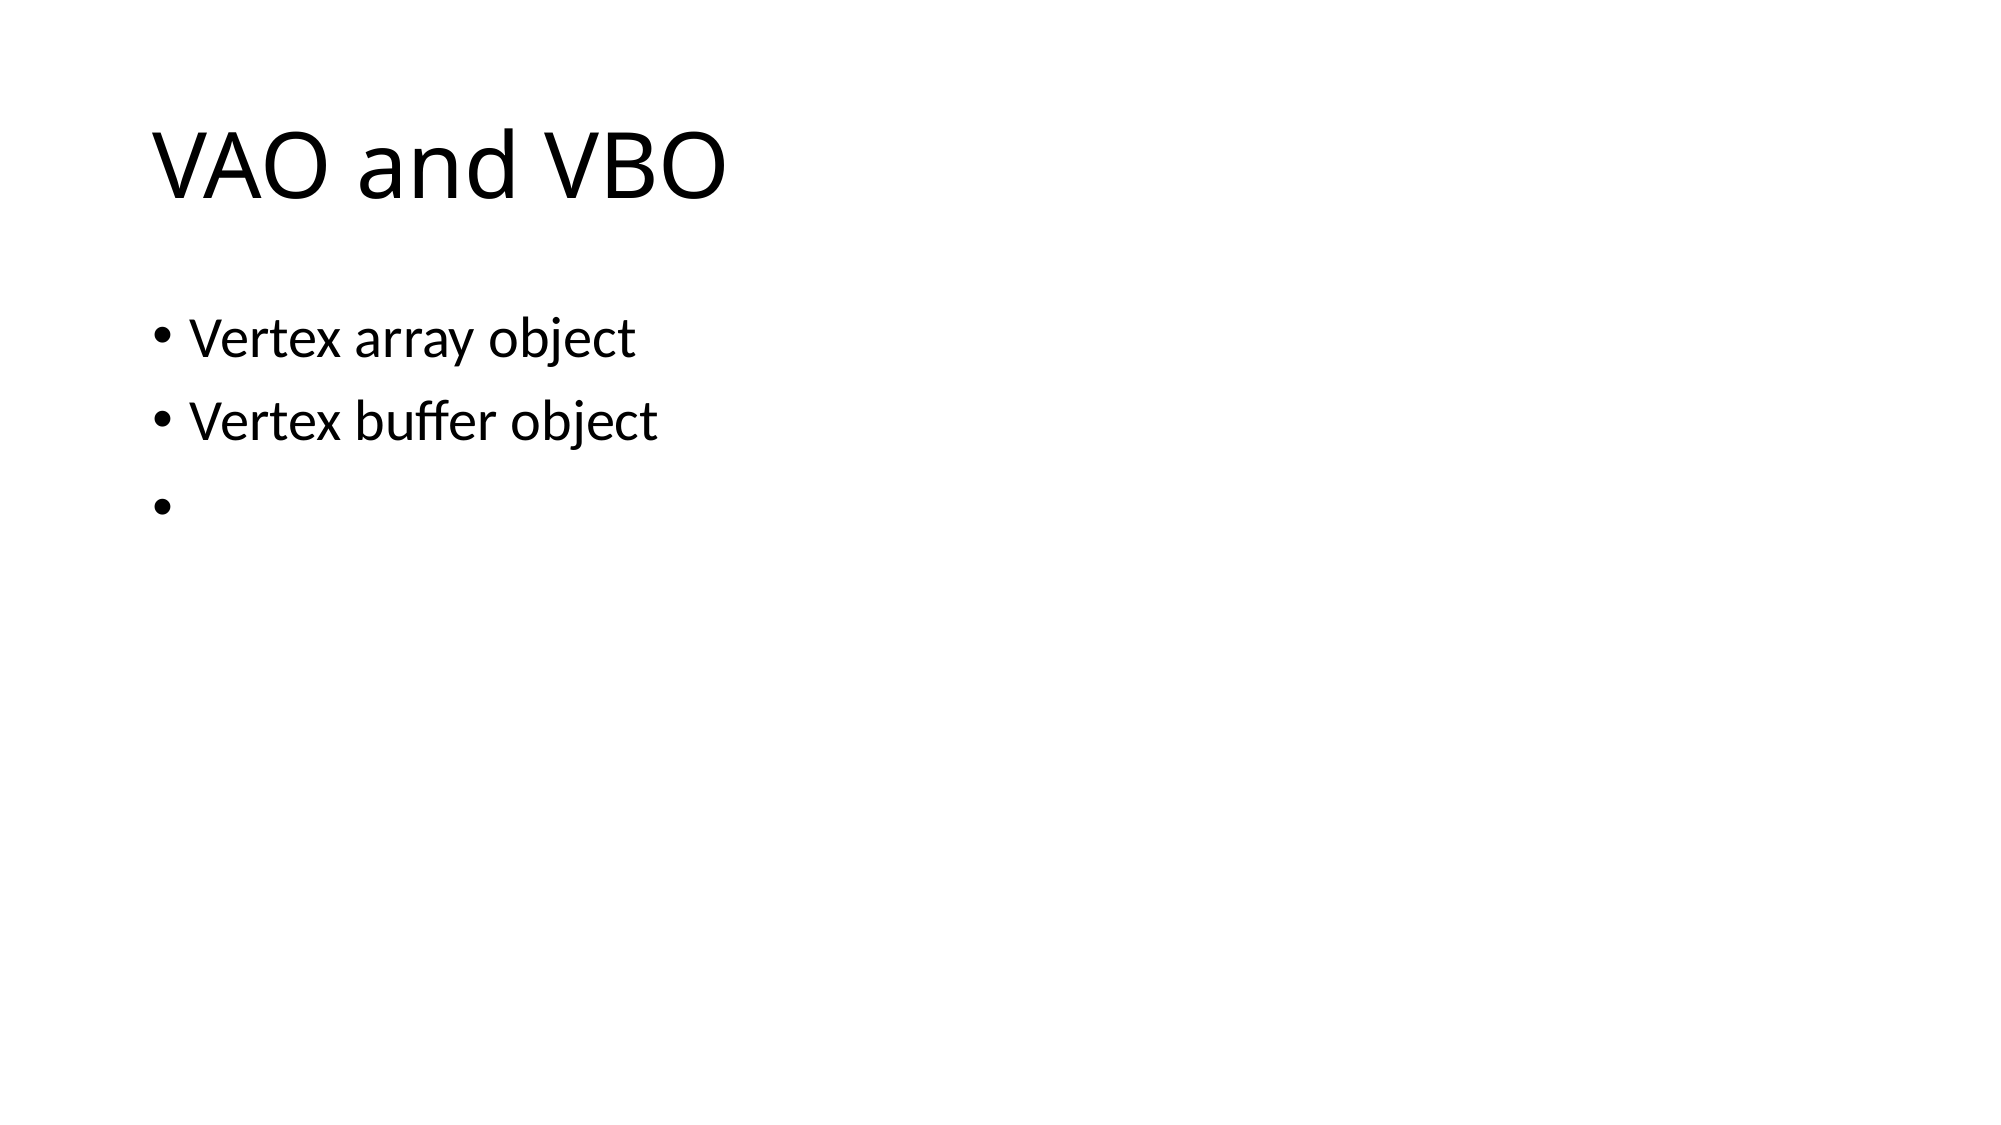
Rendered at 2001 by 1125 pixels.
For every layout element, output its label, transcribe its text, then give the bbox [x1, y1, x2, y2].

title VAO and VBO [137, 59, 1863, 278]
list Vertex array object Vertex buffer object [137, 299, 1863, 1014]
